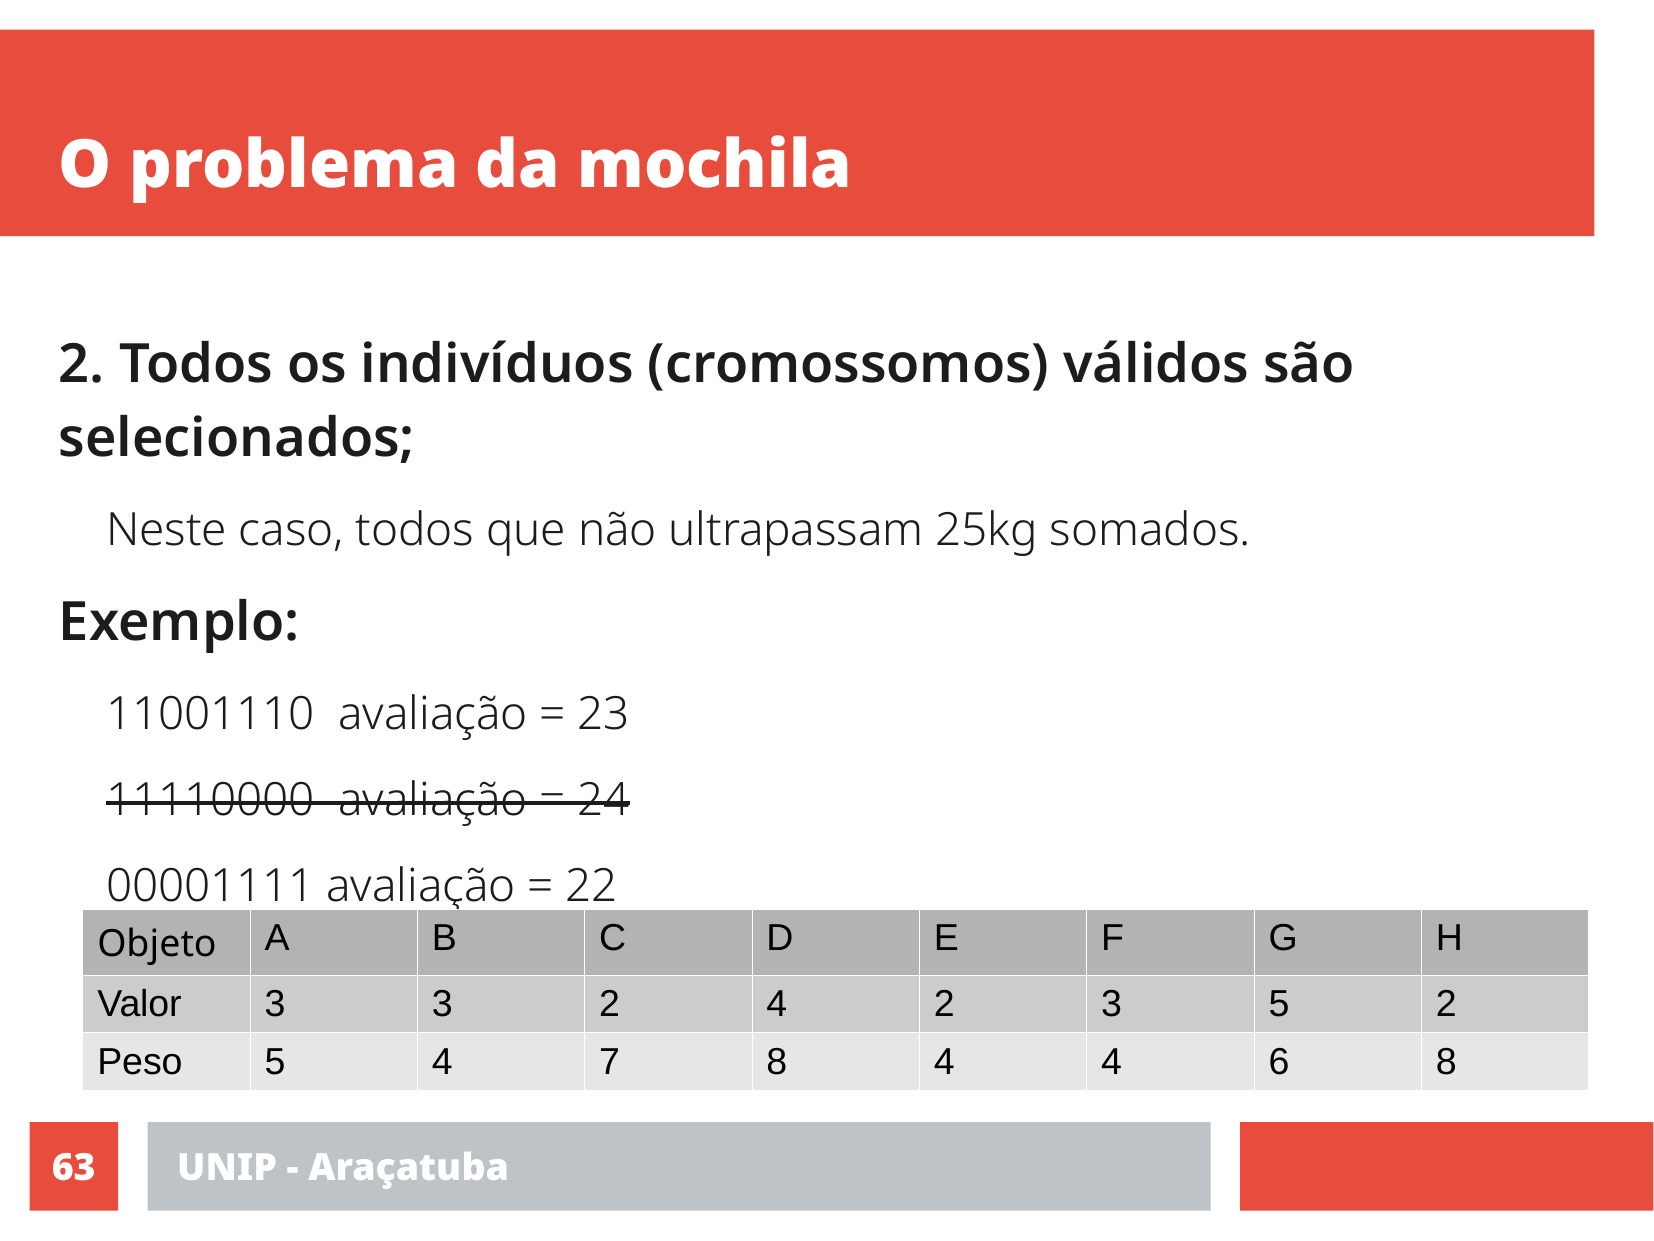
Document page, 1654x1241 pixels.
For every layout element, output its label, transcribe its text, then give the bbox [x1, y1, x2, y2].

table_cell 8 [1422, 1033, 1588, 1090]
table_cell 4 [753, 976, 919, 1032]
table_header A [251, 910, 417, 975]
table_cell 3 [251, 976, 417, 1032]
table_header Objeto [83, 910, 250, 975]
table_cell 4 [1087, 1033, 1254, 1090]
table_header B [418, 910, 584, 975]
table_header H [1422, 910, 1588, 975]
table_header C [585, 910, 752, 975]
table_cell 5 [1255, 976, 1421, 1032]
table_cell 3 [418, 976, 584, 1032]
table_cell 6 [1255, 1033, 1421, 1090]
table_cell 2 [585, 976, 752, 1032]
table_cell 2 [920, 976, 1086, 1032]
table_cell 3 [1087, 976, 1254, 1032]
table_header D [753, 910, 919, 975]
table_cell Peso [83, 1033, 250, 1090]
title O problema da mochila [59, 59, 1595, 207]
table_header E [920, 910, 1086, 975]
table_cell 8 [753, 1033, 919, 1090]
table_cell 4 [418, 1033, 584, 1090]
table_cell 7 [585, 1033, 752, 1090]
table_cell Valor [83, 976, 250, 1032]
table_cell 4 [920, 1033, 1086, 1090]
list 2. Todos os indivíduos (cromossomos) válidos são selecionados; Neste caso, todos que não ultrapassam 25kg somados. Exemplo: 11001110 avaliação = 23 11110000 avaliação = 24 00001111 avaliação = 22 ... [59, 324, 1565, 1093]
table_cell 5 [251, 1033, 417, 1090]
table_cell 2 [1422, 976, 1588, 1032]
table_header F [1087, 910, 1254, 975]
table_header G [1255, 910, 1421, 975]
